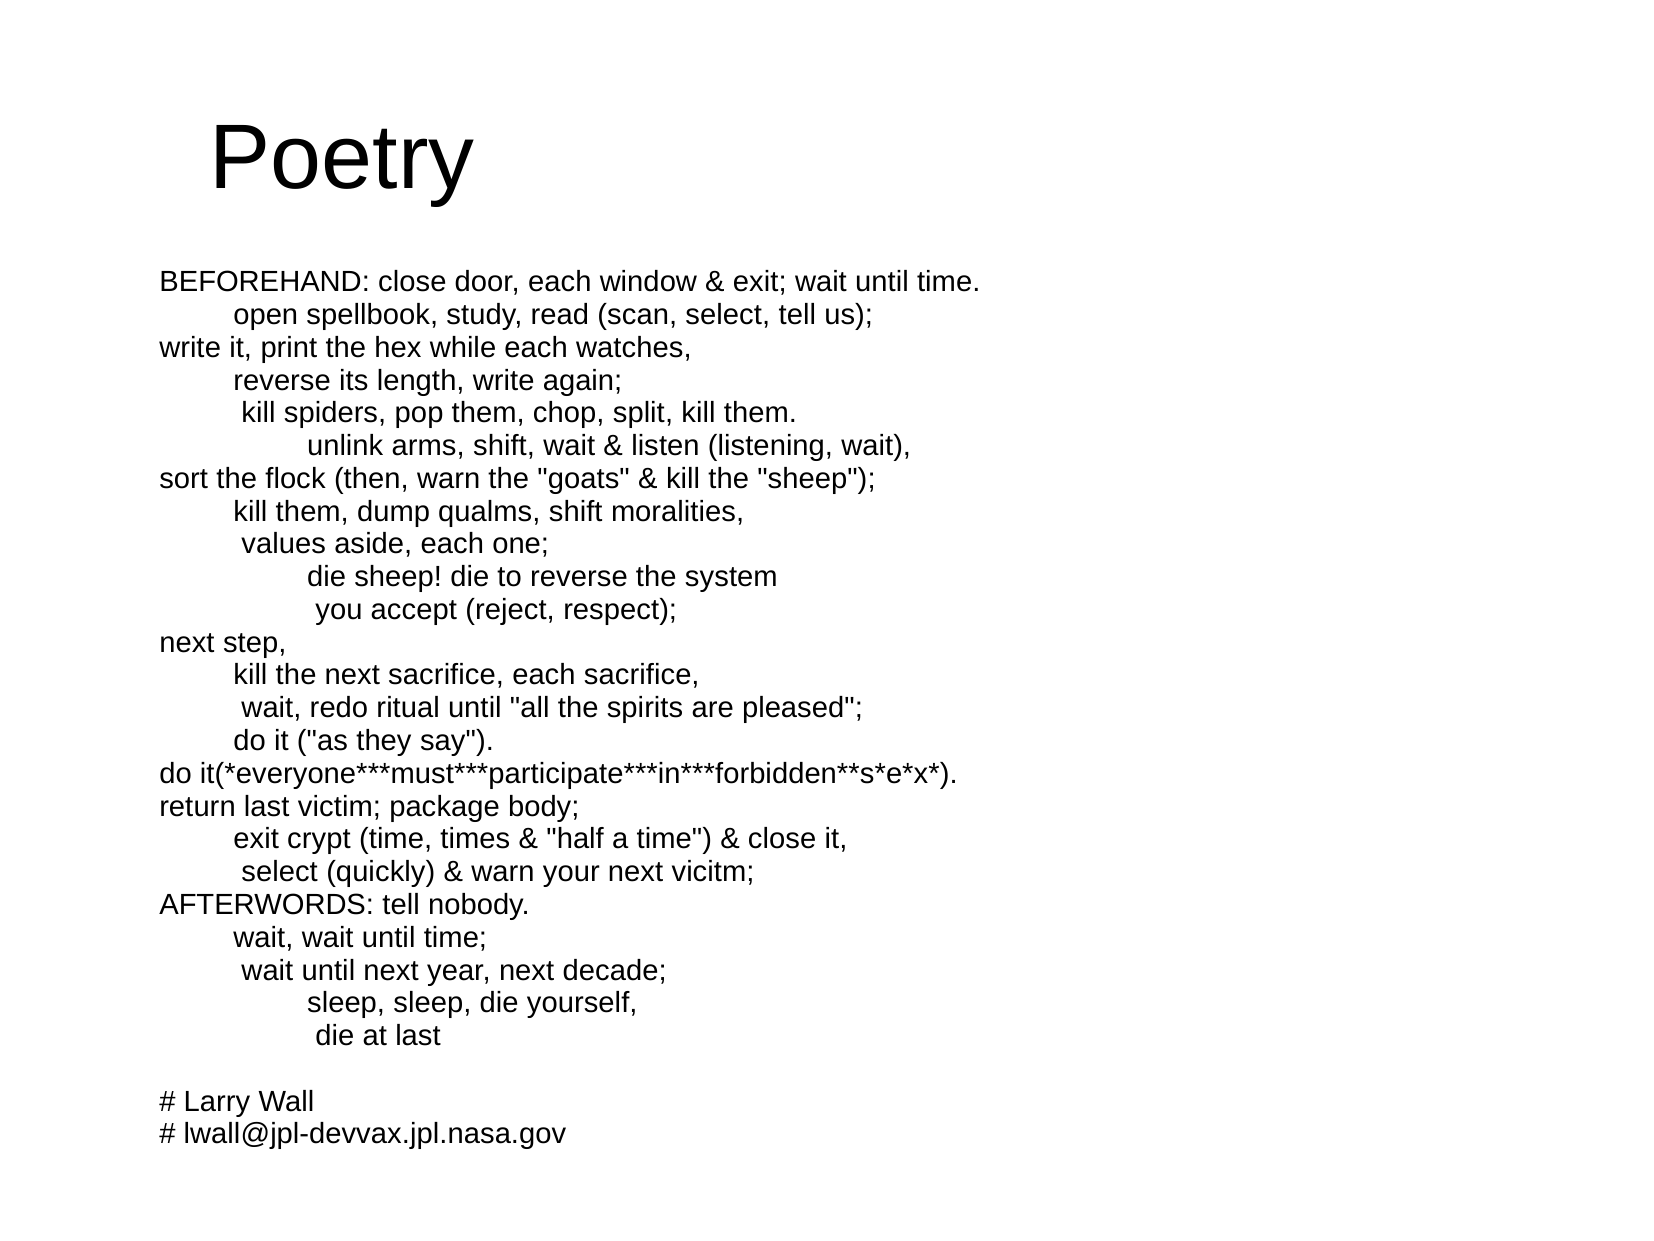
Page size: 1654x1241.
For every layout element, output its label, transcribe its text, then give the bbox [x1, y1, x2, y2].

text_box BEFOREHAND: close door, each window & exit; wait until time. open spellbook, study, read (scan, select, tell us); write it, print the hex while each watches, reverse its length, write again; kill spiders, pop them, chop, split, kill them. unlink arms, shift, wait & listen (listening, wait), sort the flock (then, warn the "goats" & kill the "sheep"); kill them, dump qualms, shift moralities, values aside, each one; die sheep! die to reverse the system you accept (reject, respect); next step, kill the next sacrifice, each sacrifice, wait, redo ritual until "all the spirits are pleased"; do it ("as they say"). do it(*everyone***must***participate***in***forbidden**s*e*x*). return last victim; package body; exit crypt (time, times & "half a time") & close it, select (quickly) & warn your next vicitm; AFTERWORDS: tell nobody. wait, wait until time; wait until next year, next decade; sleep, sleep, die yourself, die at last # Larry Wall # lwall@jpl-devvax.jpl.nasa.gov [70, 257, 1465, 1158]
title Poetry [0, 52, 1087, 260]
